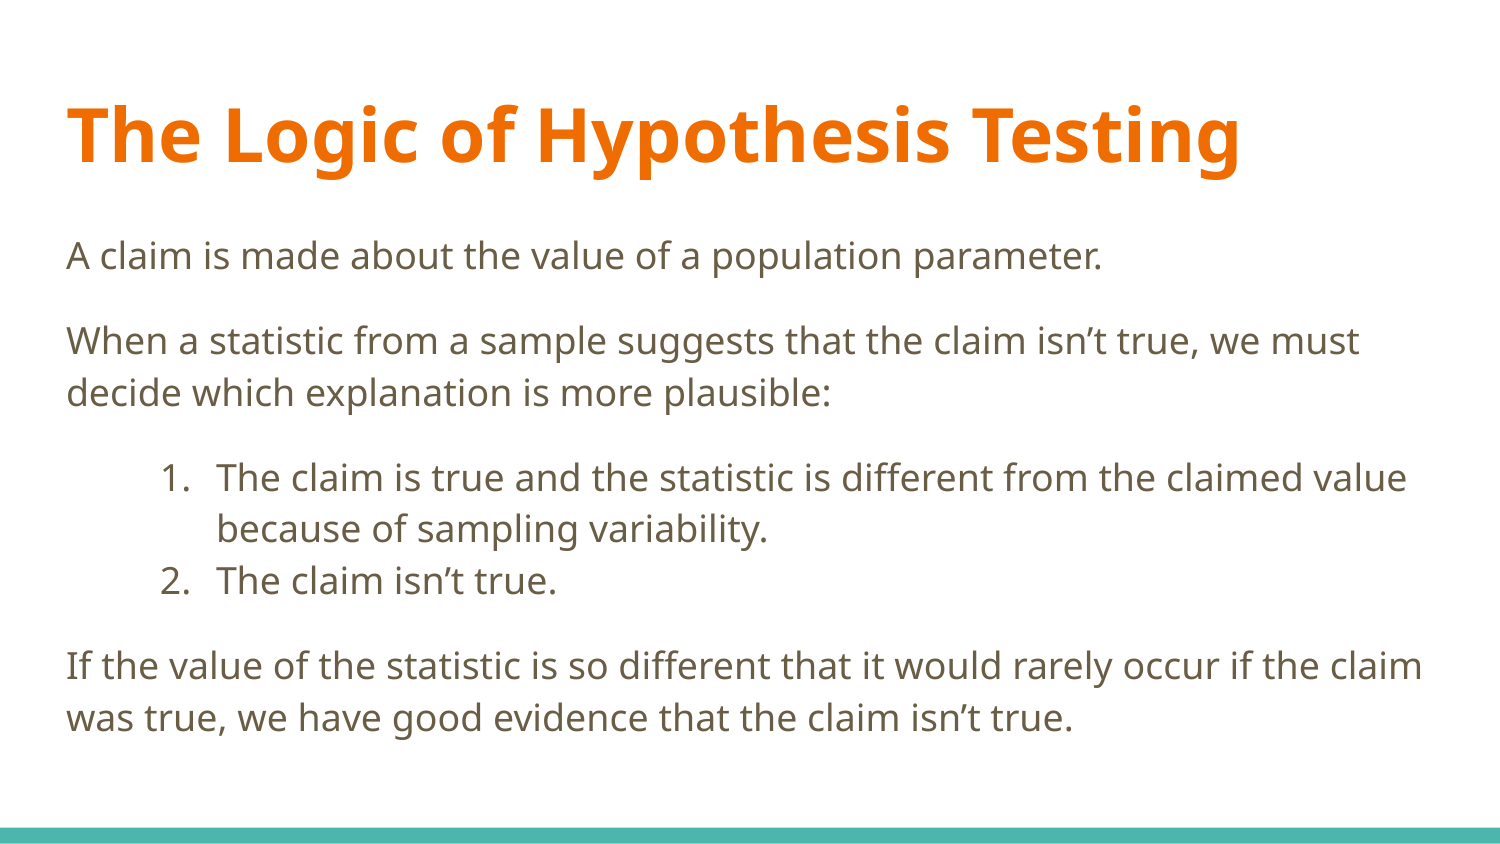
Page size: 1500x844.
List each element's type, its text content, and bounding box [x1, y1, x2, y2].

title The Logic of Hypothesis Testing [51, 72, 1449, 189]
list A claim is made about the value of a population parameter. When a statistic from a sample suggests that the claim isn’t true, we must decide which explanation is more plausible: The claim is true and the statistic is different from the claimed value because of sampling variability. The claim isn’t true. If the value of the statistic is so different that it would rarely occur if the claim was true, we have good evidence that the claim isn’t true. [51, 210, 1449, 752]
